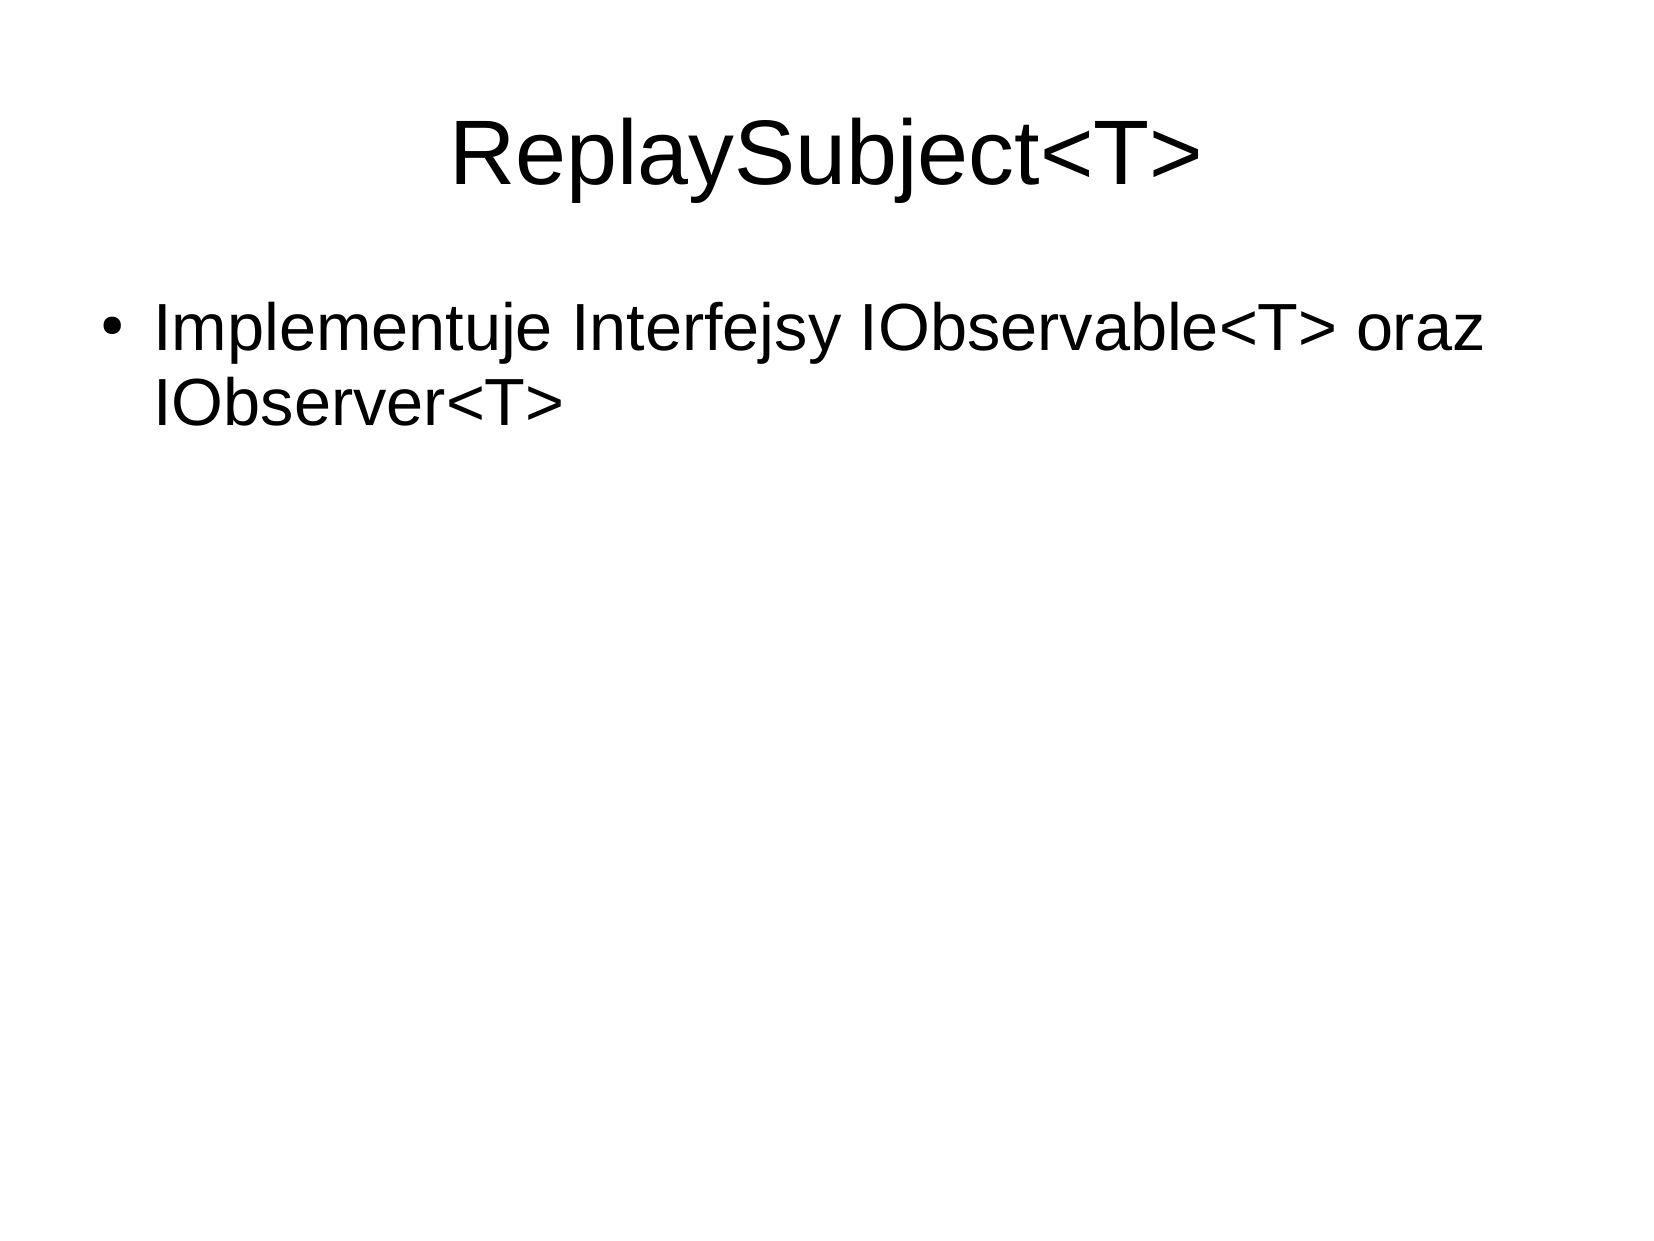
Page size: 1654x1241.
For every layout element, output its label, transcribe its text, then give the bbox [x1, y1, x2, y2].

title ReplaySubject<T> [82, 49, 1571, 257]
list Implementuje Interfejsy IObservable<T> oraz IObserver<T> [82, 290, 1571, 1010]
